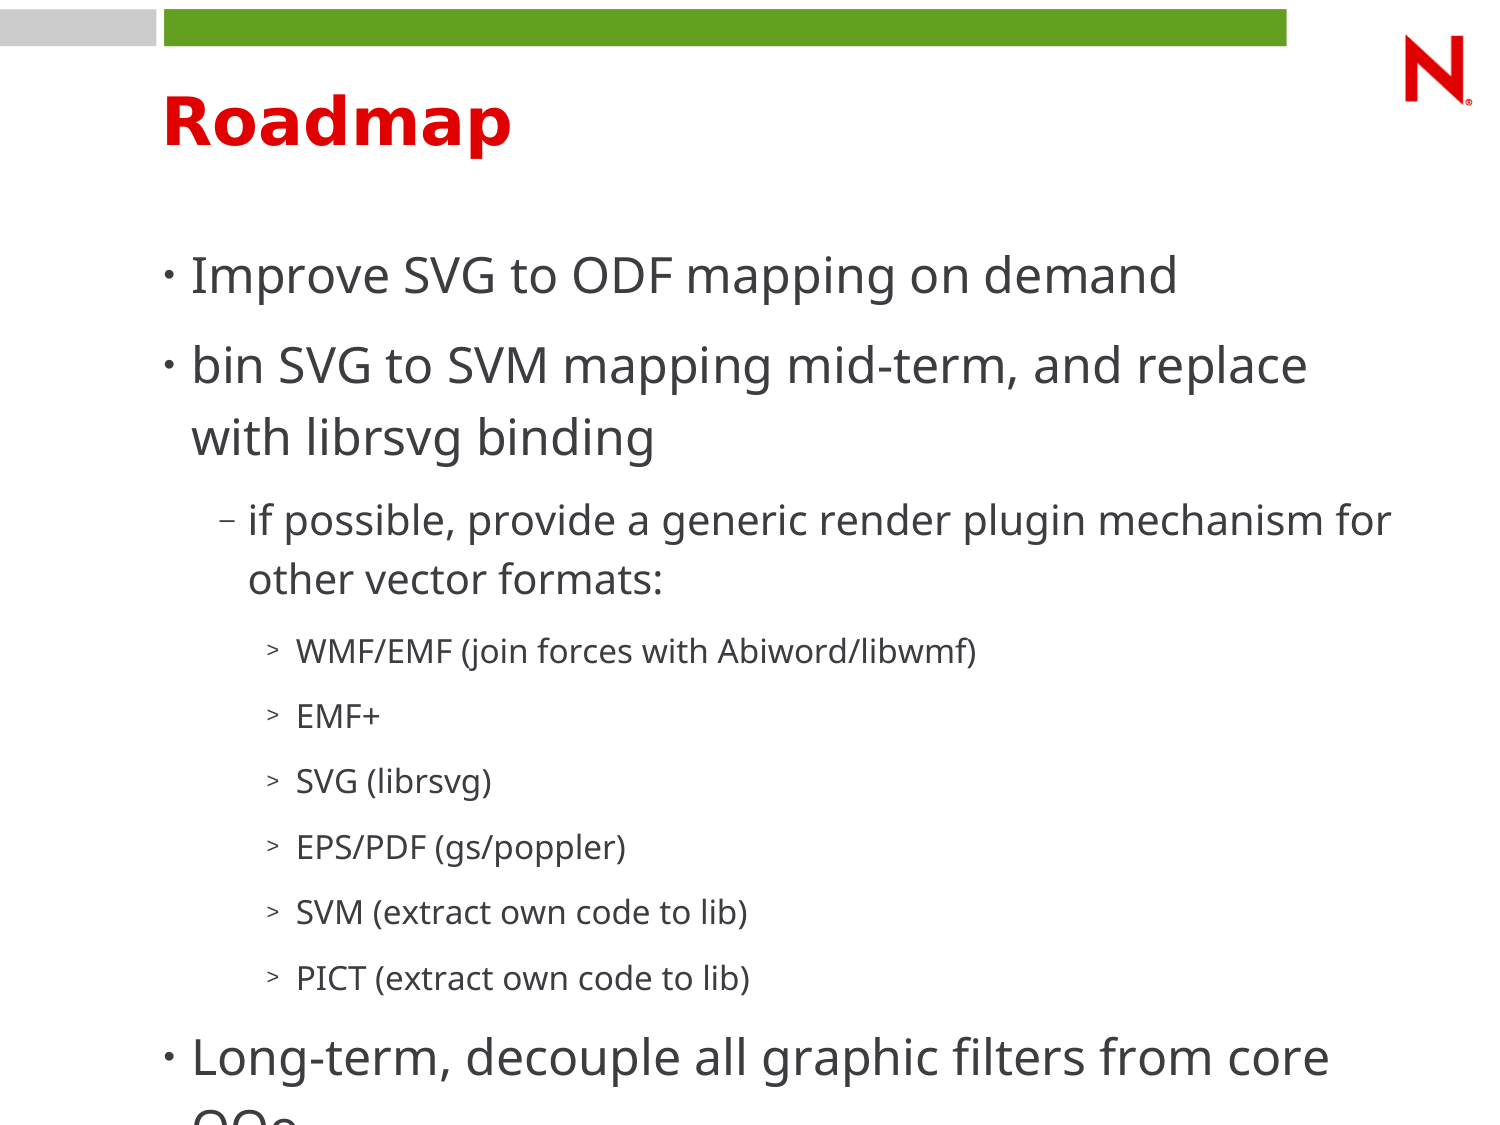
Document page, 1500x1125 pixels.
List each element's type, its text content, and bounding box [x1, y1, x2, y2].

title Roadmap [161, 41, 1383, 205]
picture [1403, 32, 1473, 107]
list Improve SVG to ODF mapping on demand bin SVG to SVM mapping mid-term, and replace with librsvg binding if possible, provide a generic render plugin mechanism for other vector formats: WMF/EMF (join forces with Abiword/libwmf) EMF+ SVG (librsvg) EPS/PDF (gs/poppler) SVM (extract own code to lib) PICT (extract own code to lib) Long-term, decouple all graphic filters from core OOo [163, 237, 1404, 1075]
